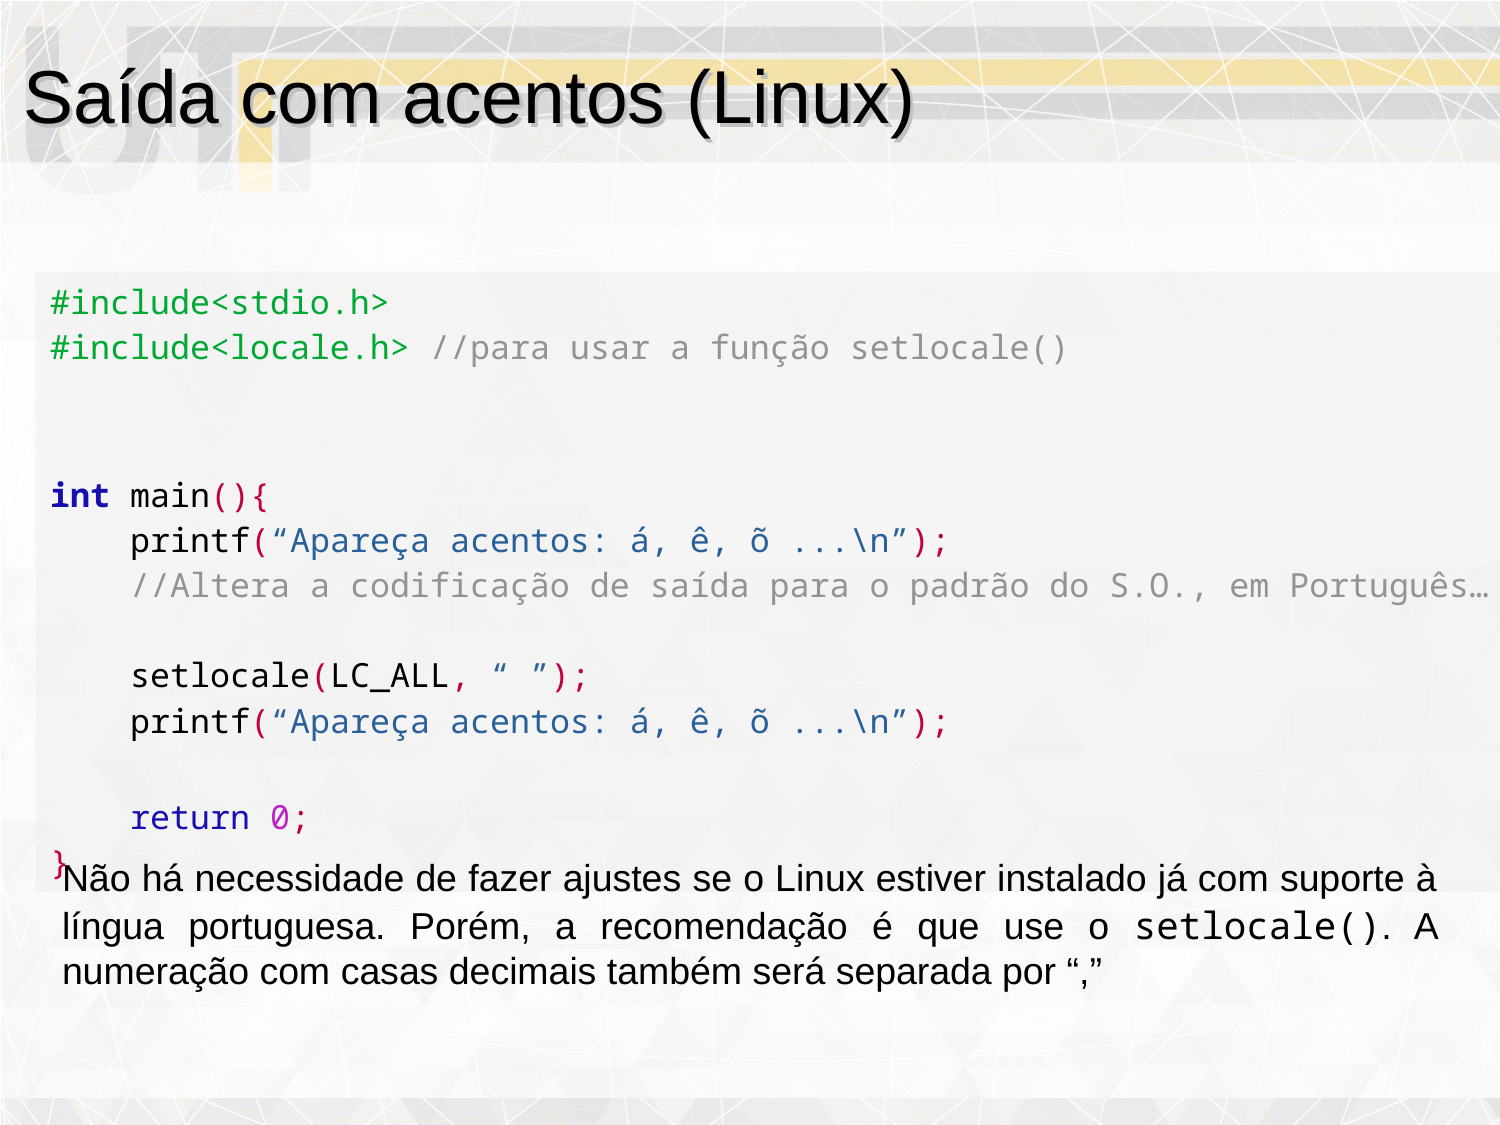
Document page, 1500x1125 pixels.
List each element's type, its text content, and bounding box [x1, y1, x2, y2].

text_box Não há necessidade de fazer ajustes se o Linux estiver instalado já com suporte à língua portuguesa. Porém, a recomendação é que use o setlocale(). A numeração com casas decimais também será separada por “,” [47, 850, 1453, 993]
text_box #include<stdio.h> #include<locale.h> //para usar a função setlocale() int main(){ printf(“Apareça acentos: á, ê, õ ...\n”); //Altera a codificação de saída para o padrão do S.O., em Português… setlocale(LC_ALL, “ ”); printf(“Apareça acentos: á, ê, õ ...\n”); return 0; } [35, 271, 1380, 732]
title Saída com acentos (Linux) [23, 18, 1489, 178]
